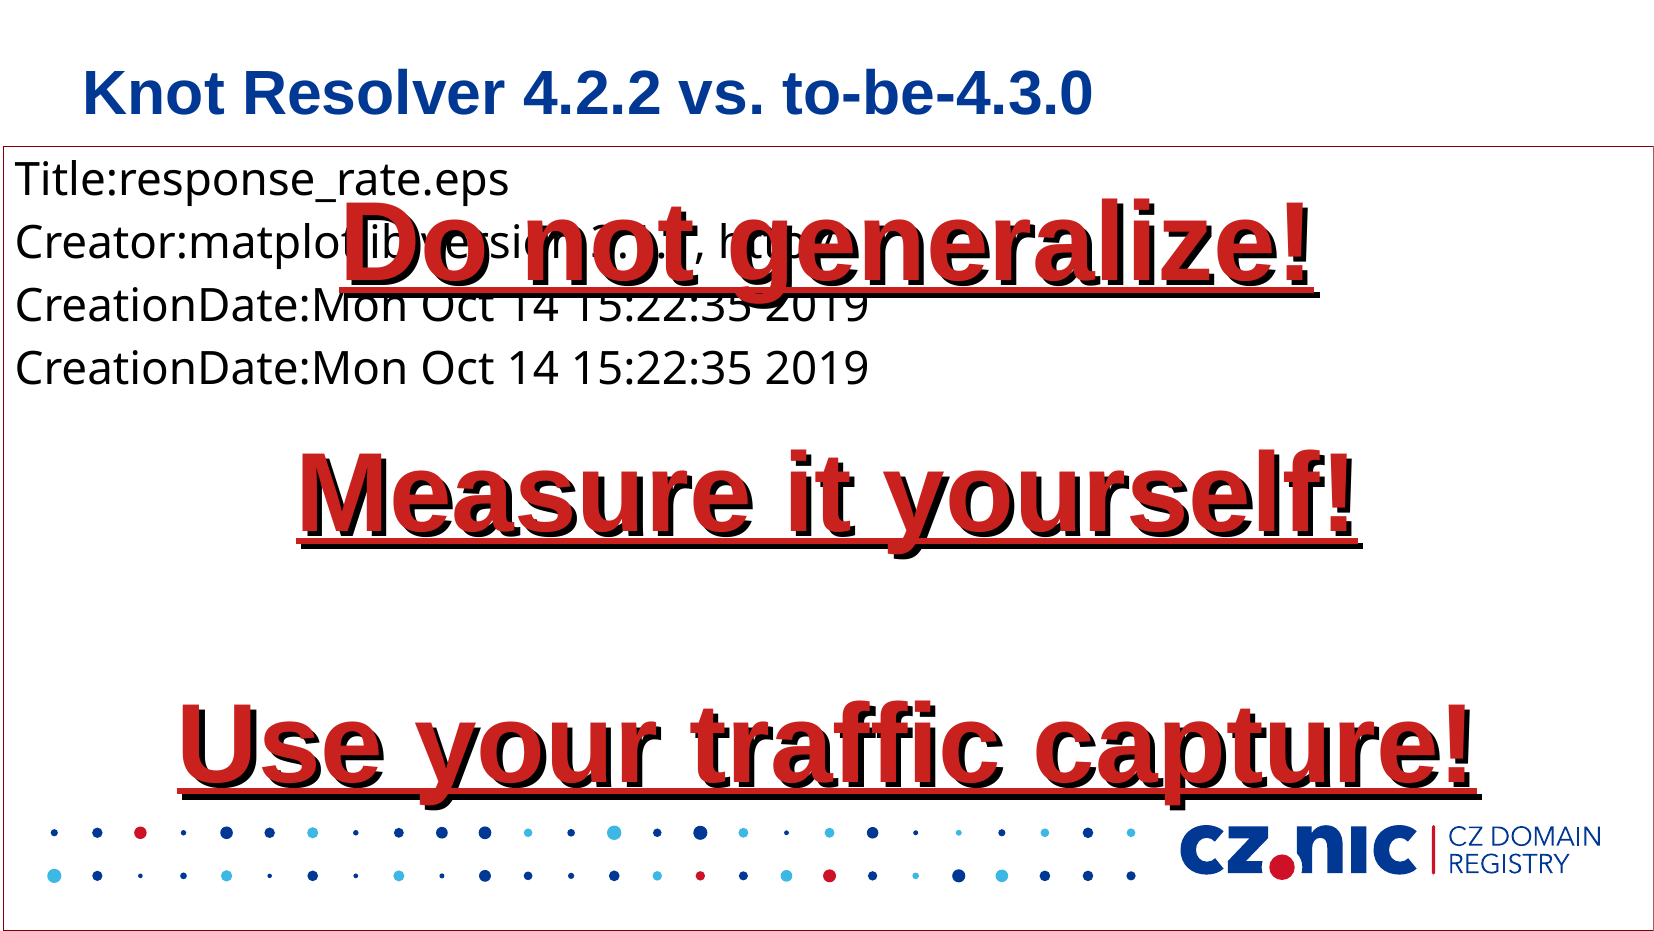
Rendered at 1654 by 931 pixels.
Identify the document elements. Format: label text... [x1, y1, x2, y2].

text_box Do not generalize! Measure it yourself! Use your traffic capture! [162, 171, 1492, 814]
picture [0, 143, 1654, 931]
title Knot Resolver 4.2.2 vs. to-be-4.3.0 [82, 23, 1642, 143]
